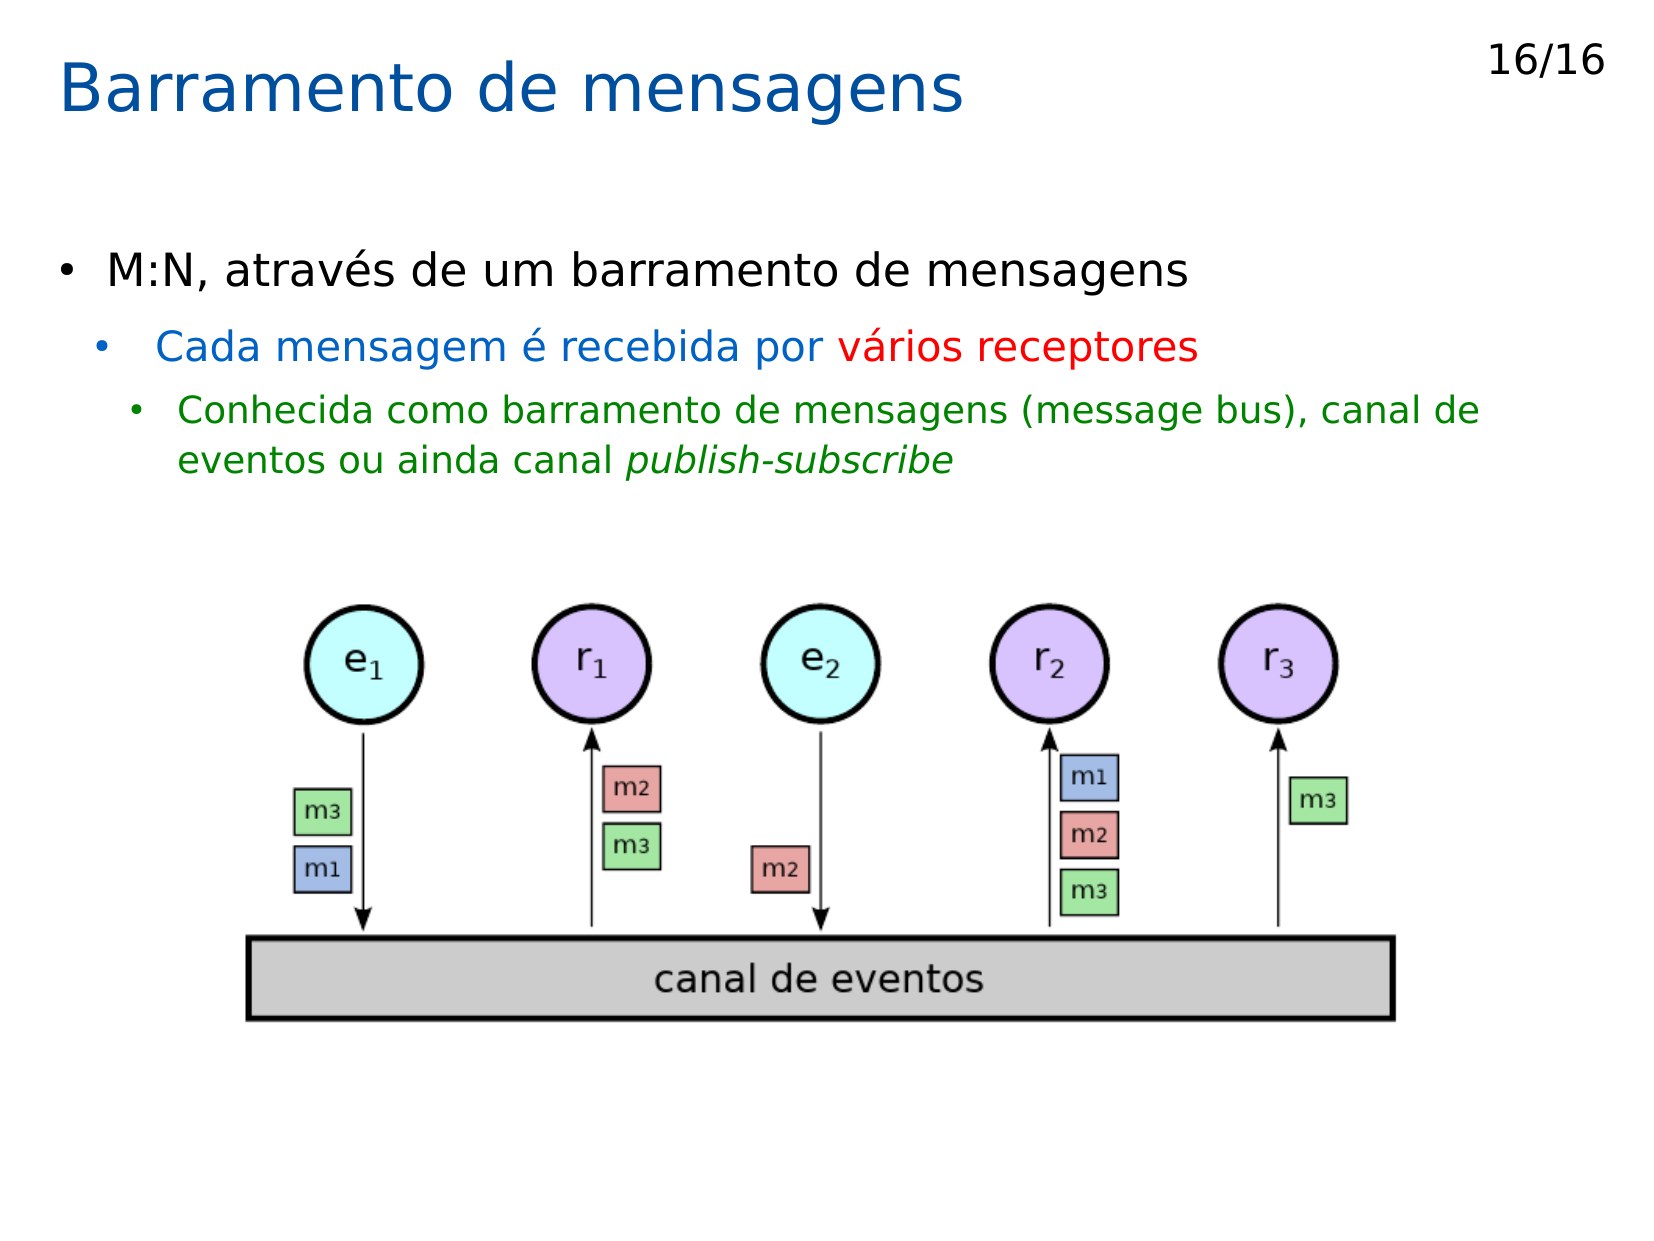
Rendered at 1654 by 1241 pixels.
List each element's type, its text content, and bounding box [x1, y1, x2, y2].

title Barramento de mensagens [59, 29, 1459, 148]
picture [238, 600, 1404, 1028]
list M:N, através de um barramento de mensagens Cada mensagem é recebida por vários receptores Conhecida como barramento de mensagens (message bus), canal de eventos ou ainda canal publish-subscribe [59, 236, 1595, 1211]
